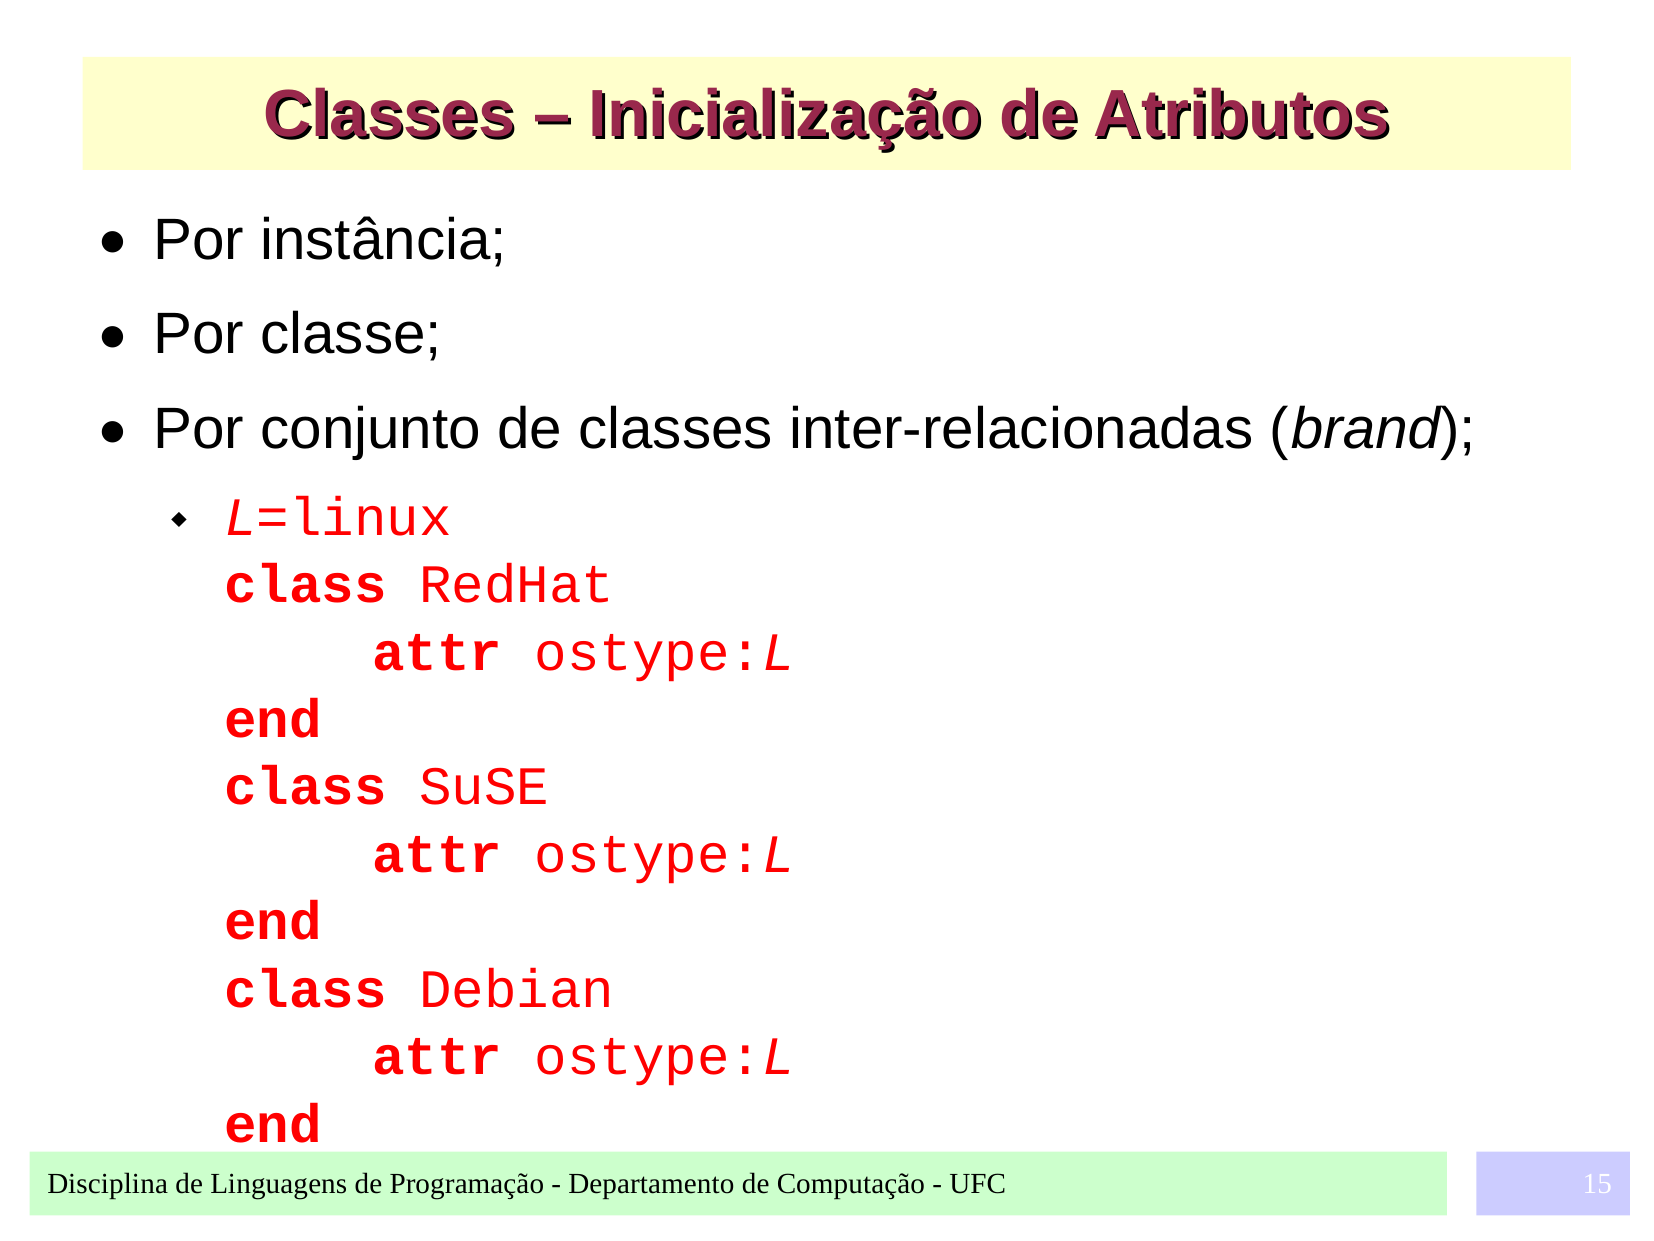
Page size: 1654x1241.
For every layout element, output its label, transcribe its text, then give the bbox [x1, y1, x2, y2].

list Por instância; Por classe; Por conjunto de classes inter-relacionadas (brand); L=linux class RedHat attr ostype:L end class SuSE attr ostype:L end class Debian attr ostype:L end [82, 206, 1571, 1162]
title Classes – Inicialização de Atributos [82, 56, 1571, 170]
